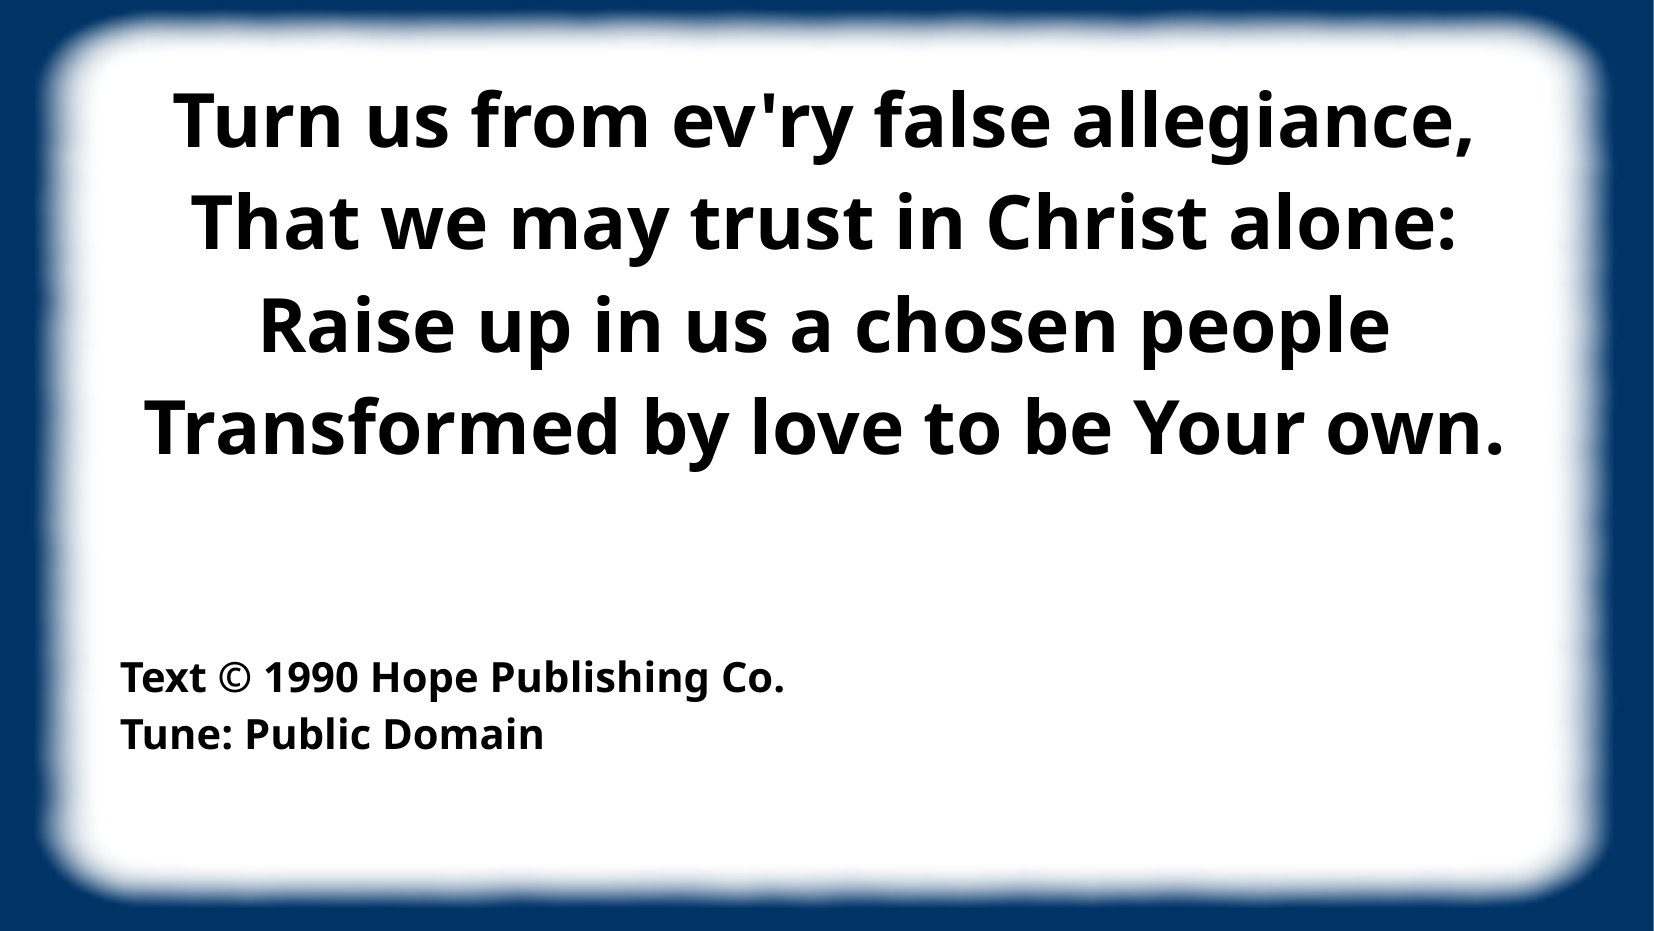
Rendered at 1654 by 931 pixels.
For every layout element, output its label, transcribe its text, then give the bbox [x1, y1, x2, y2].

text_box Turn us from ev'ry false allegiance, That we may trust in Christ alone: Raise up in us a chosen people Transformed by love to be Your own. Text © 1990 Hope Publishing Co. Tune: Public Domain [105, 60, 1546, 752]
picture [0, 0, 1654, 931]
